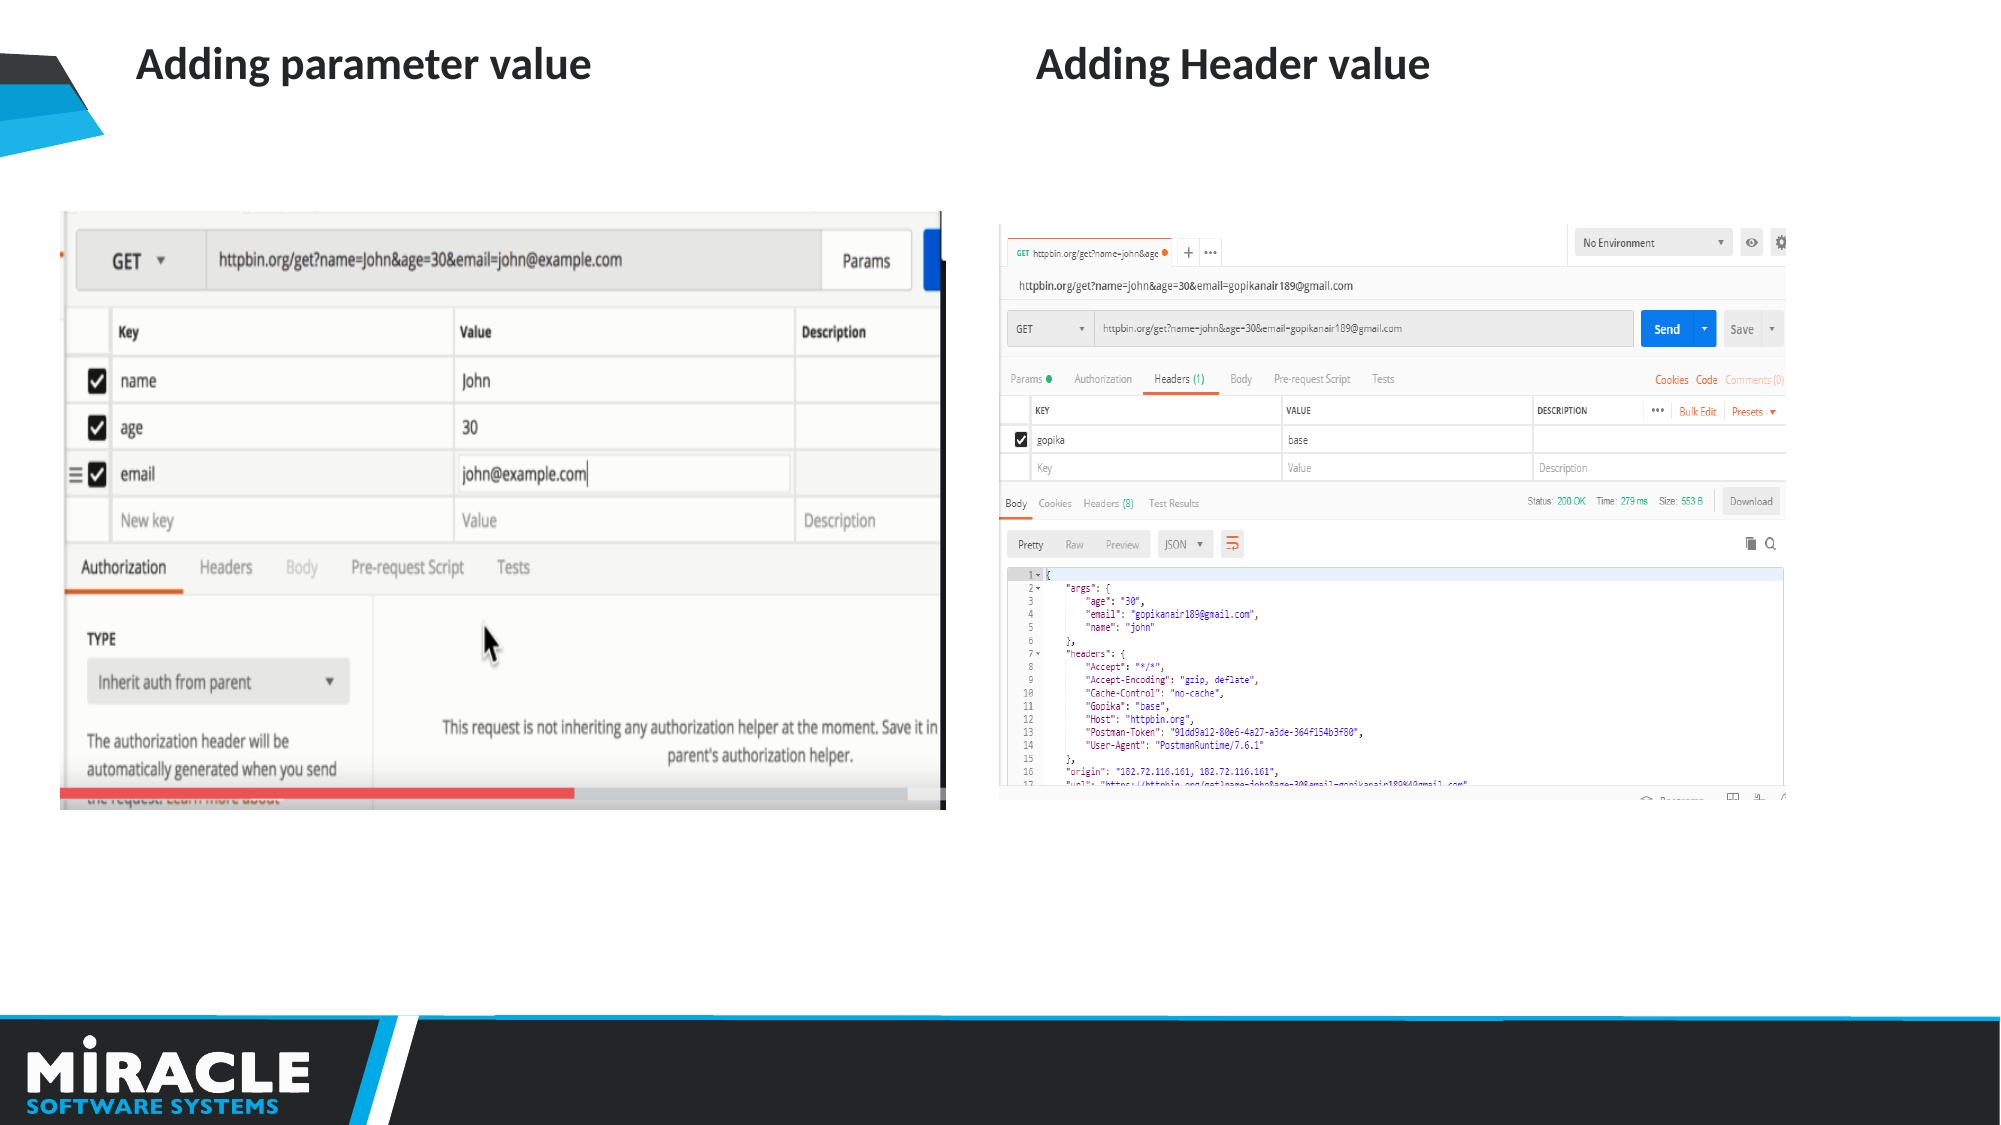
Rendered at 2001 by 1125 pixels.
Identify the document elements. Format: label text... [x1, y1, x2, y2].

picture [60, 211, 946, 811]
picture [999, 224, 1786, 800]
text_box Adding parameter value Adding Header value [121, 26, 1955, 164]
